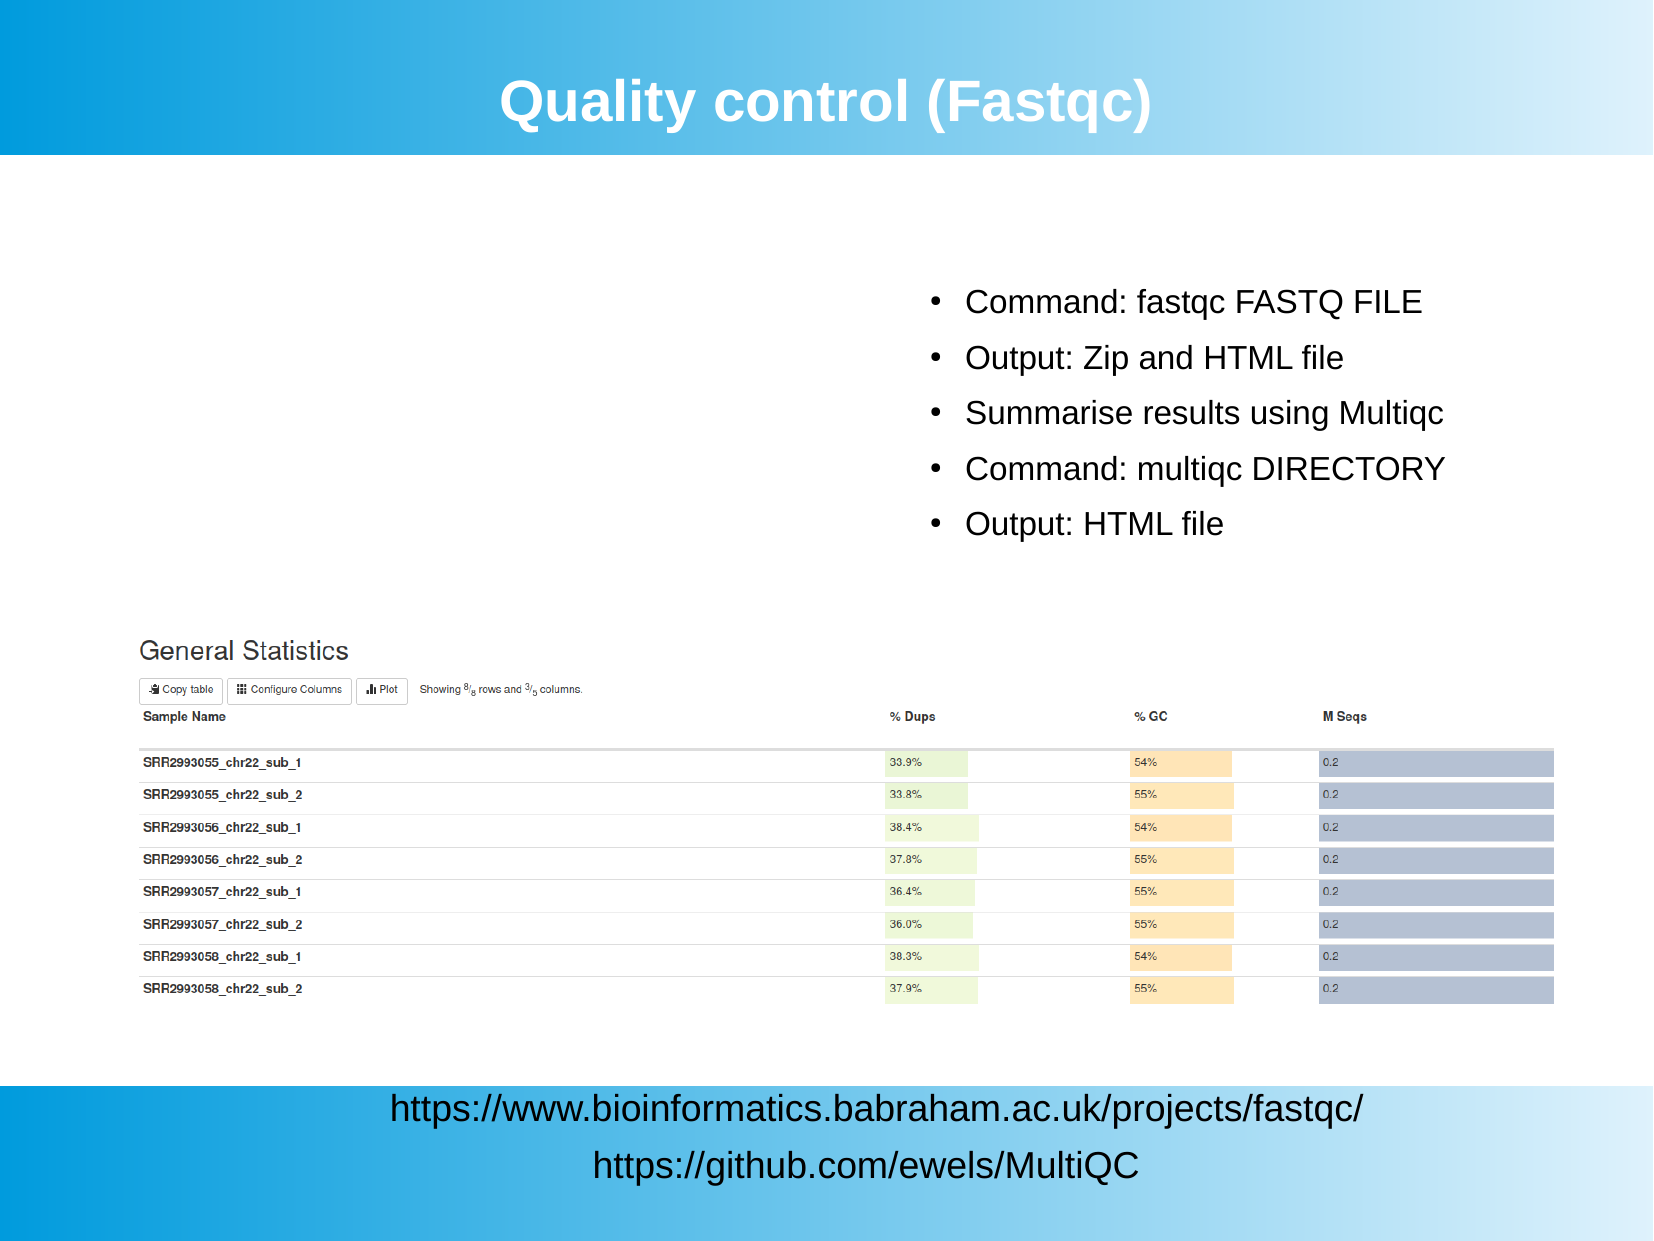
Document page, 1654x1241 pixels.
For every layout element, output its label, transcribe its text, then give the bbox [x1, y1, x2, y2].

text_box https://www.bioinformatics.babraham.ac.uk/projects/fastqc/ [375, 1080, 1379, 1137]
text_box Command: fastqc FASTQ FILE Output: Zip and HTML file Summarise results using Multiqc Command: multiqc DIRECTORY Output: HTML file [915, 257, 1621, 551]
title Quality control (Fastqc) [82, 49, 1571, 155]
text_box https://github.com/ewels/MultiQC [577, 1136, 1156, 1194]
picture [134, 629, 1561, 1036]
